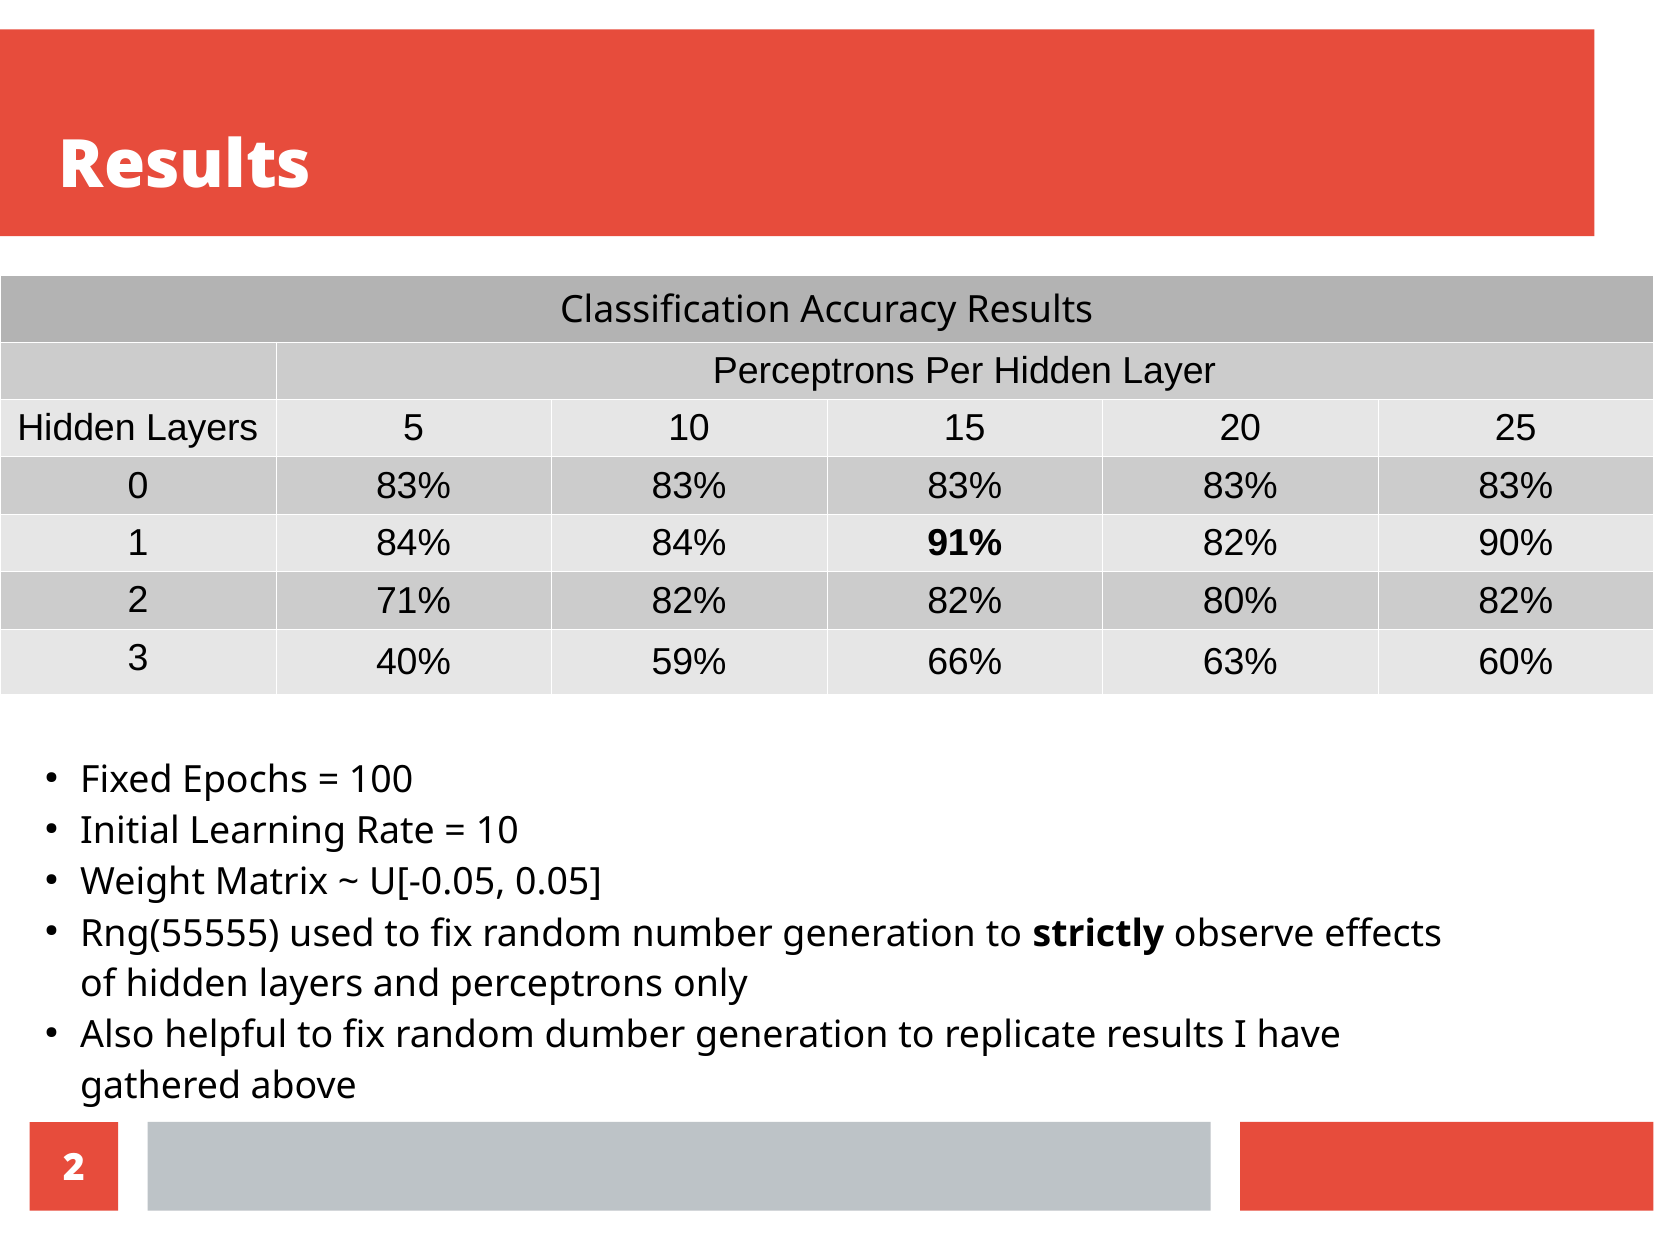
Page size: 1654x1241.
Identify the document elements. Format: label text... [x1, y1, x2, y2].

table_cell 20 [1103, 400, 1378, 456]
table_cell 63% [1103, 630, 1378, 694]
table_cell 25 [1379, 400, 1653, 456]
table_cell 90% [1379, 515, 1653, 571]
table_cell [1, 343, 276, 399]
table_cell 83% [552, 457, 827, 514]
table_cell 71% [277, 572, 551, 629]
table_cell Hidden Layers [1, 400, 276, 456]
table_cell 3 [1, 630, 276, 694]
table_cell 82% [1103, 515, 1378, 571]
text_box Fixed Epochs = 100 Initial Learning Rate = 10 Weight Matrix ~ U[-0.05, 0.05] Rng(55555) used to fix random number generation to strictly observe effects of hidden layers and perceptrons only Also helpful to fix random dumber generation to replicate results I have gathered above [30, 745, 1501, 1066]
table_cell 82% [552, 572, 827, 629]
table_header Classification Accuracy Results [1, 276, 1653, 342]
table_cell 91% [828, 515, 1102, 571]
table_cell 84% [277, 515, 551, 571]
table_cell 15 [828, 400, 1102, 456]
table_cell 2 [1, 572, 276, 629]
table_cell 82% [828, 572, 1102, 629]
table_cell 84% [552, 515, 827, 571]
table_cell 60% [1379, 630, 1653, 694]
table_cell 66% [828, 630, 1102, 694]
title Results [59, 59, 1595, 207]
table_cell 80% [1103, 572, 1378, 629]
table_cell 83% [828, 457, 1102, 514]
table_cell 1 [1, 515, 276, 571]
table_cell 5 [277, 400, 551, 456]
table_cell 40% [277, 630, 551, 694]
table_cell 82% [1379, 572, 1653, 629]
table_cell 83% [1103, 457, 1378, 514]
table_cell 59% [552, 630, 827, 694]
table_cell Perceptrons Per Hidden Layer [277, 343, 1653, 399]
table_cell 83% [1379, 457, 1653, 514]
table_cell 83% [277, 457, 551, 514]
table_cell 0 [1, 457, 276, 514]
table_cell 10 [552, 400, 827, 456]
